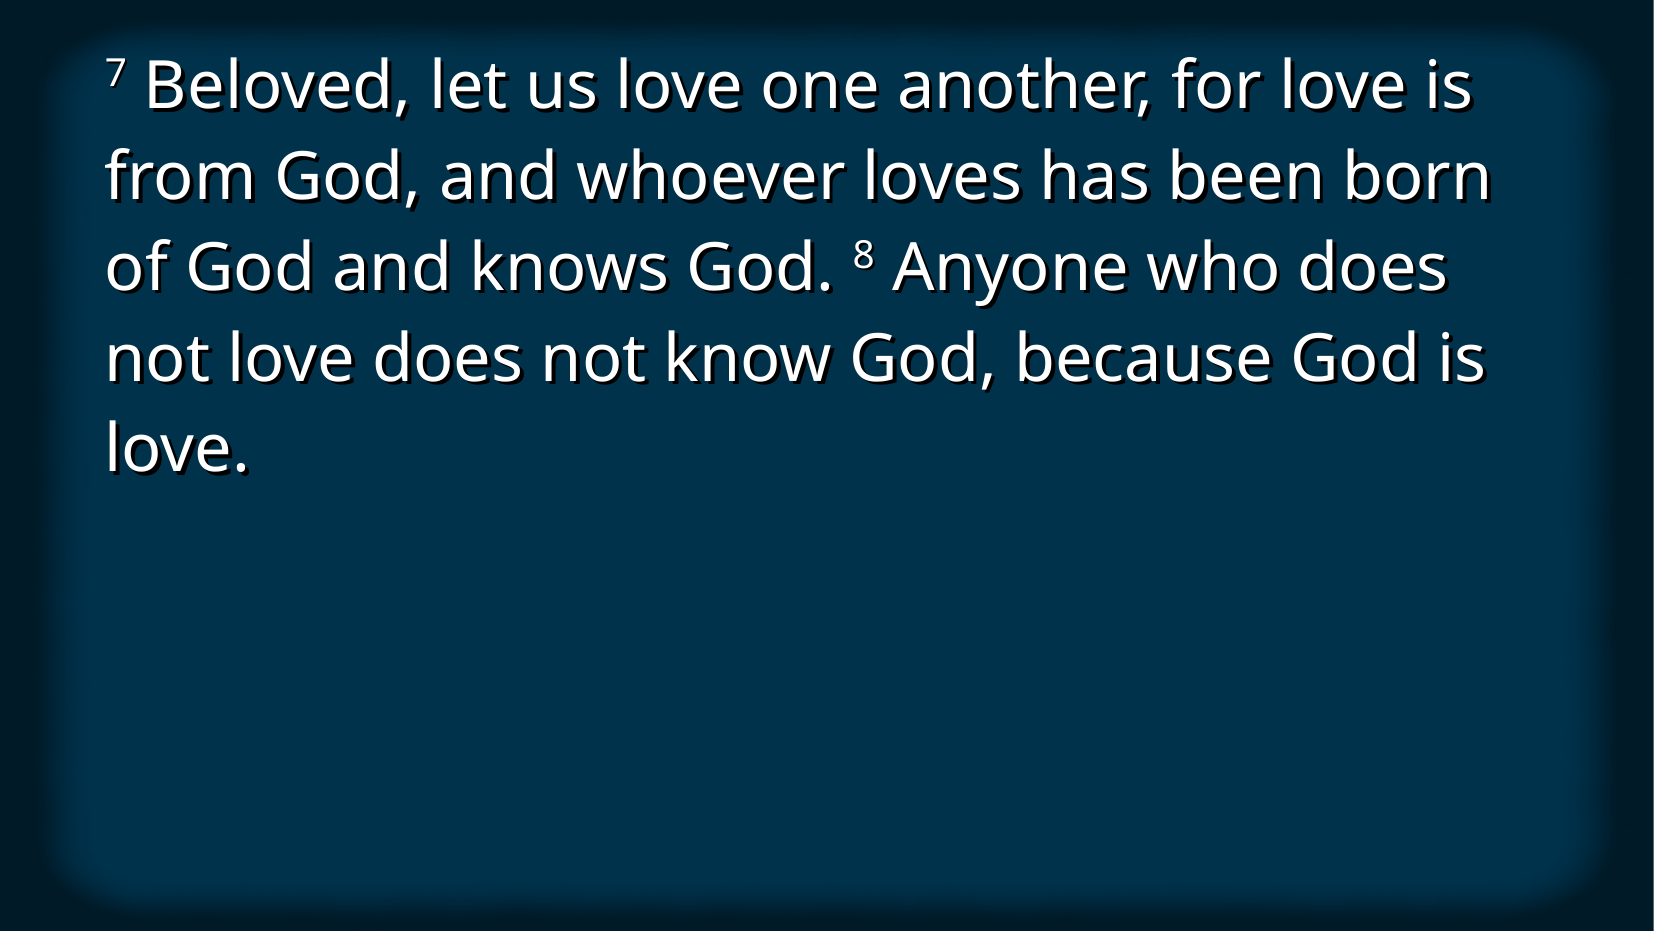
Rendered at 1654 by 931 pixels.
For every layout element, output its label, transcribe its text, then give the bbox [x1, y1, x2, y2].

text_box 7 Beloved, let us love one another, for love is from God, and whoever loves has been born of God and knows God. 8 Anyone who does not love does not know God, because God is love. [90, 30, 1561, 400]
picture [0, 0, 1654, 931]
